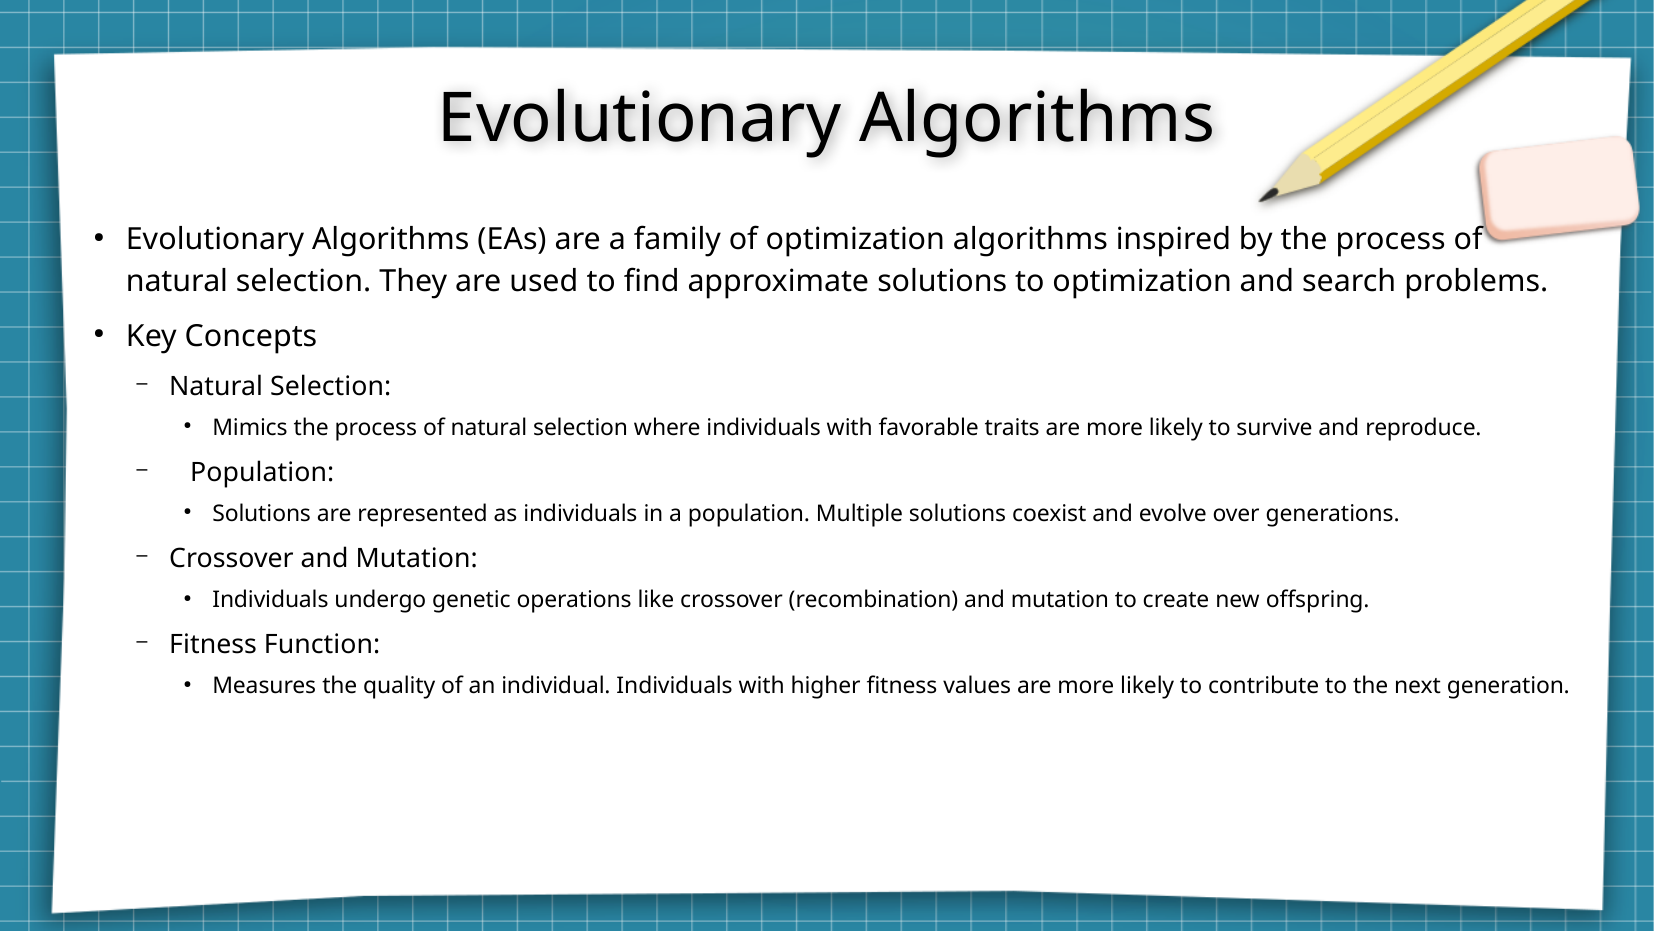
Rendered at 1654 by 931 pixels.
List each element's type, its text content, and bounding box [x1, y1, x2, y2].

picture [0, 0, 1654, 931]
title Evolutionary Algorithms [82, 37, 1571, 193]
list Evolutionary Algorithms (EAs) are a family of optimization algorithms inspired by the process of natural selection. They are used to find approximate solutions to optimization and search problems. Key Concepts Natural Selection: Mimics the process of natural selection where individuals with favorable traits are more likely to survive and reproduce. Population: Solutions are represented as individuals in a population. Multiple solutions coexist and evolve over generations. Crossover and Mutation: Individuals undergo genetic operations like crossover (recombination) and mutation to create new offspring. Fitness Function: Measures the quality of an individual. Individuals with higher fitness values are more likely to contribute to the next generation. [82, 217, 1571, 758]
